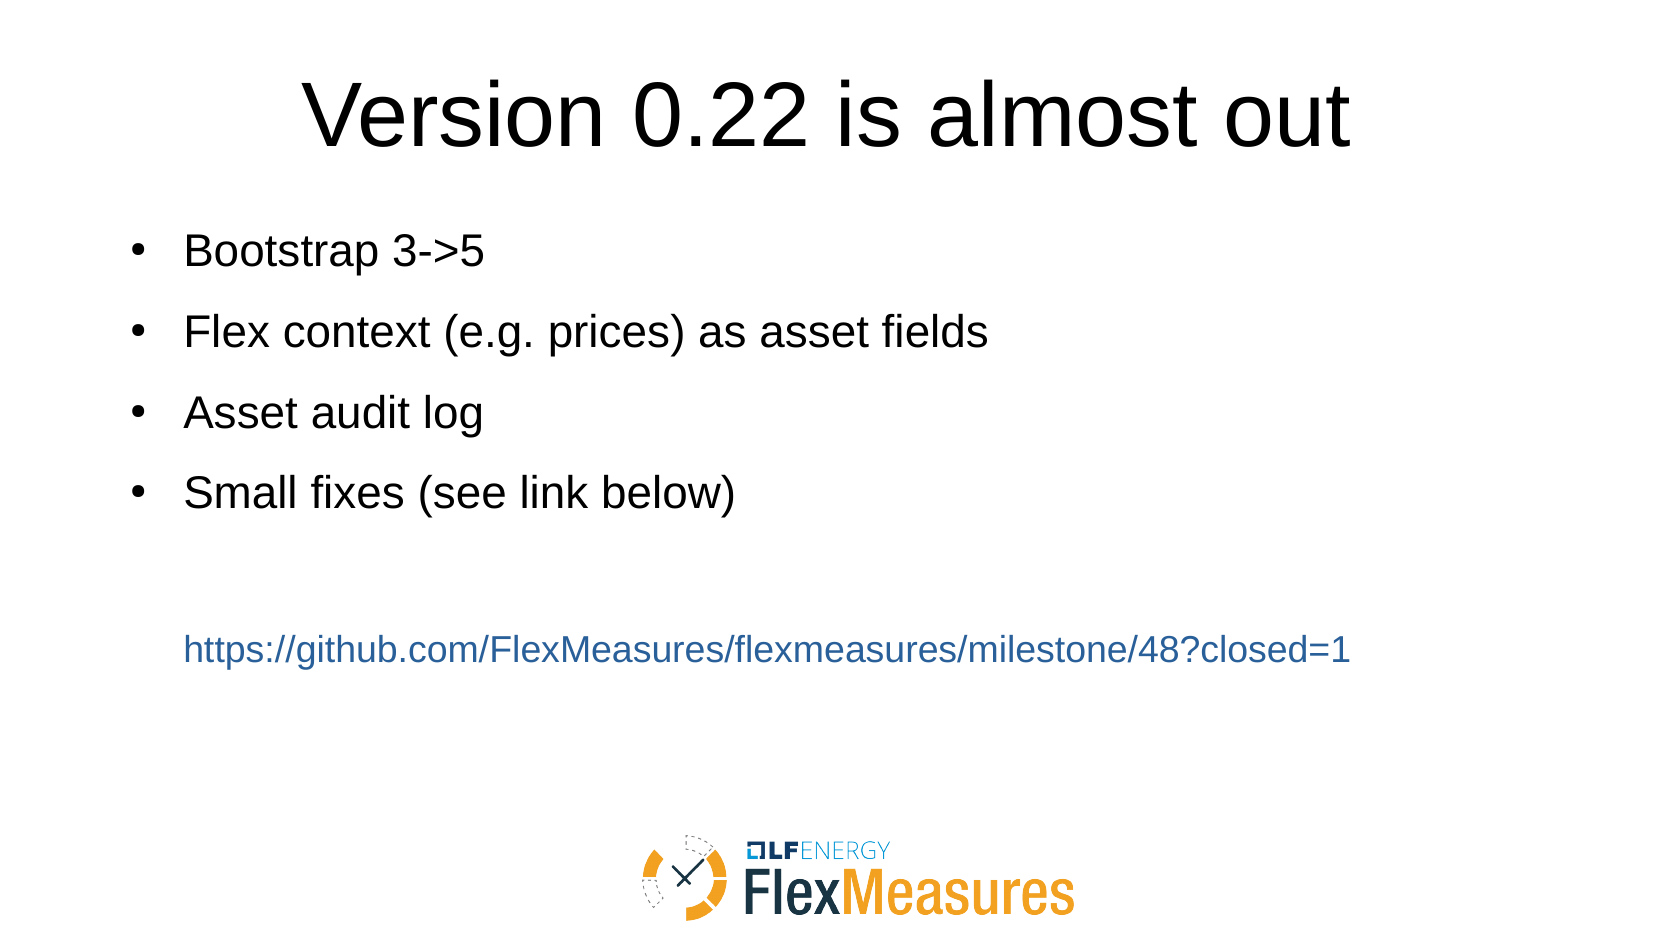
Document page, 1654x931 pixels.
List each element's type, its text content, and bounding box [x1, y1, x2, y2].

list Bootstrap 3->5 Flex context (e.g. prices) as asset fields Asset audit log Small fixes (see link below) https://github.com/FlexMeasures/flexmeasures/milestone/48?closed=1 [112, 225, 1538, 826]
picture [642, 835, 1074, 921]
title Version 0.22 is almost out [82, 37, 1571, 193]
